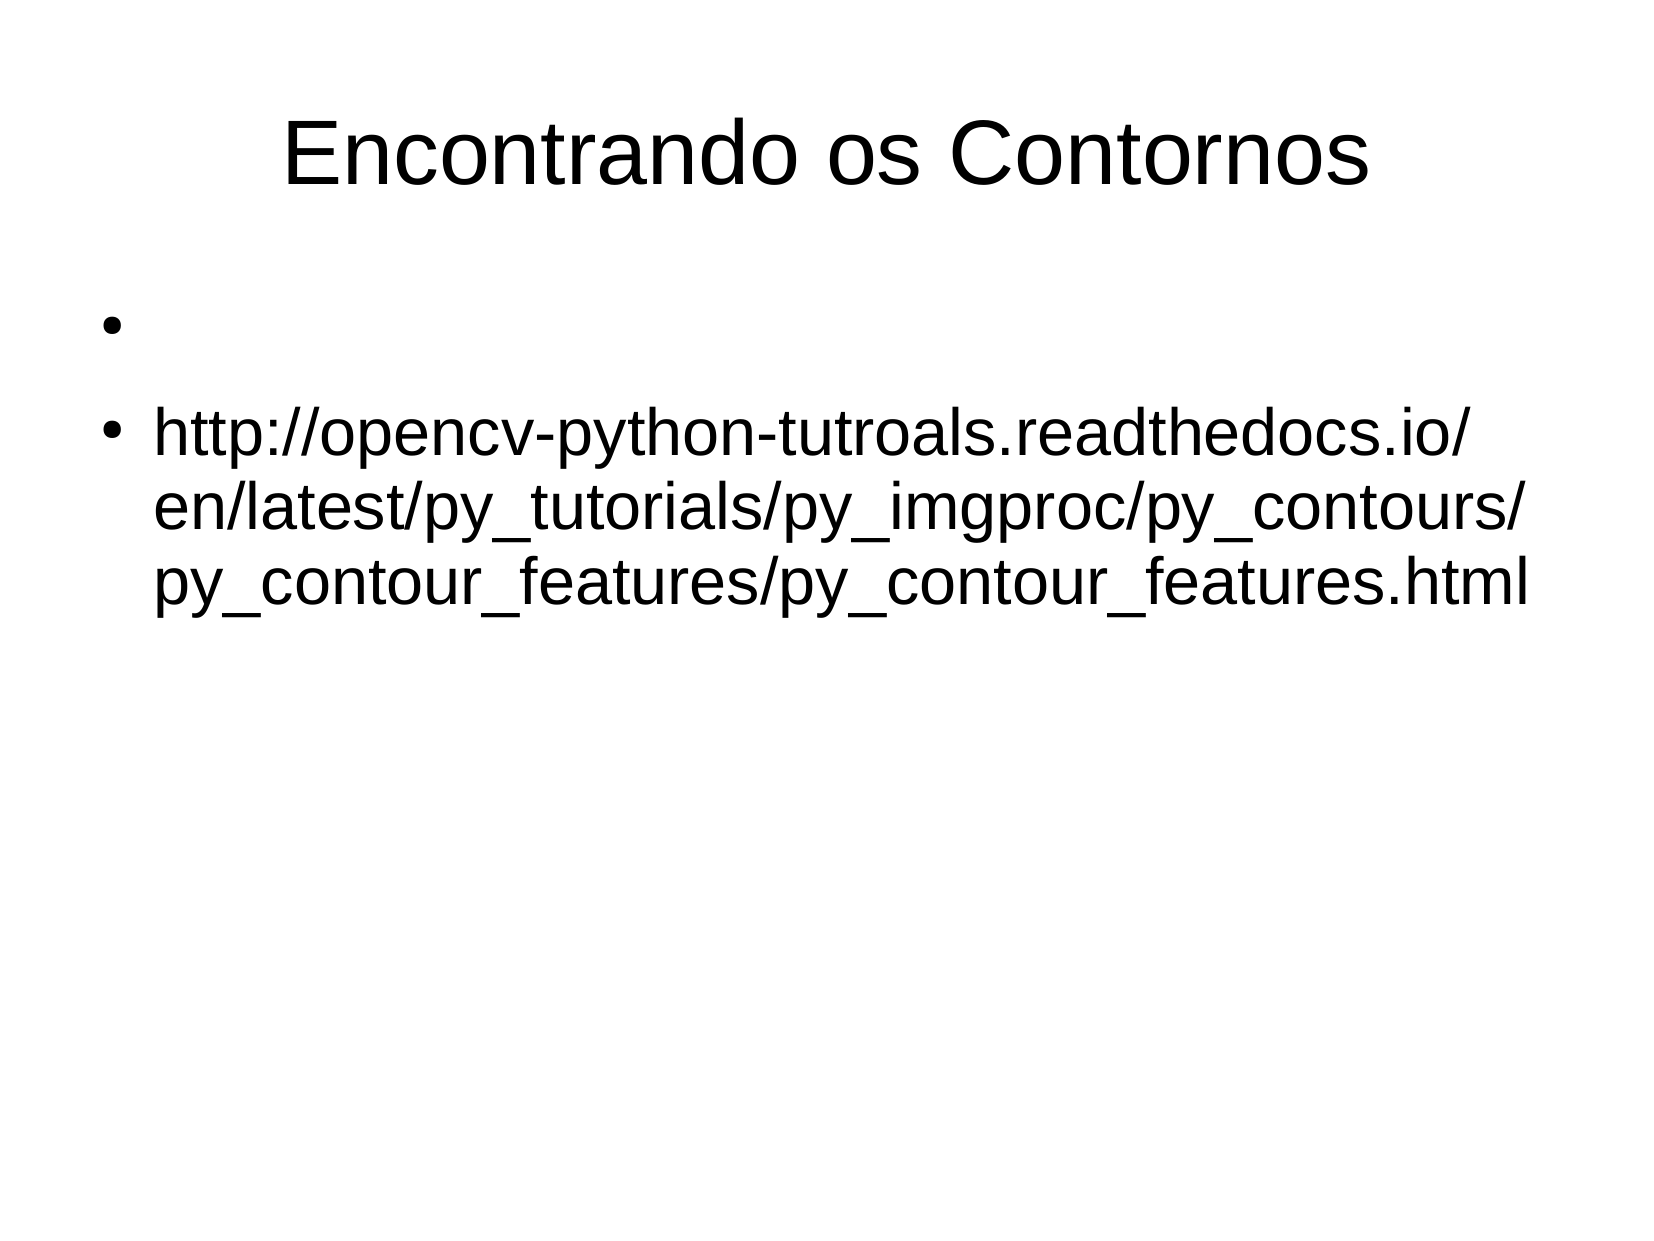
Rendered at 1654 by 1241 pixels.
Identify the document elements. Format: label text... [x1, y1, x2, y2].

title Encontrando os Contornos [82, 49, 1571, 257]
list http://opencv-python-tutroals.readthedocs.io/en/latest/py_tutorials/py_imgproc/py_contours/py_contour_features/py_contour_features.html [82, 290, 1571, 1010]
